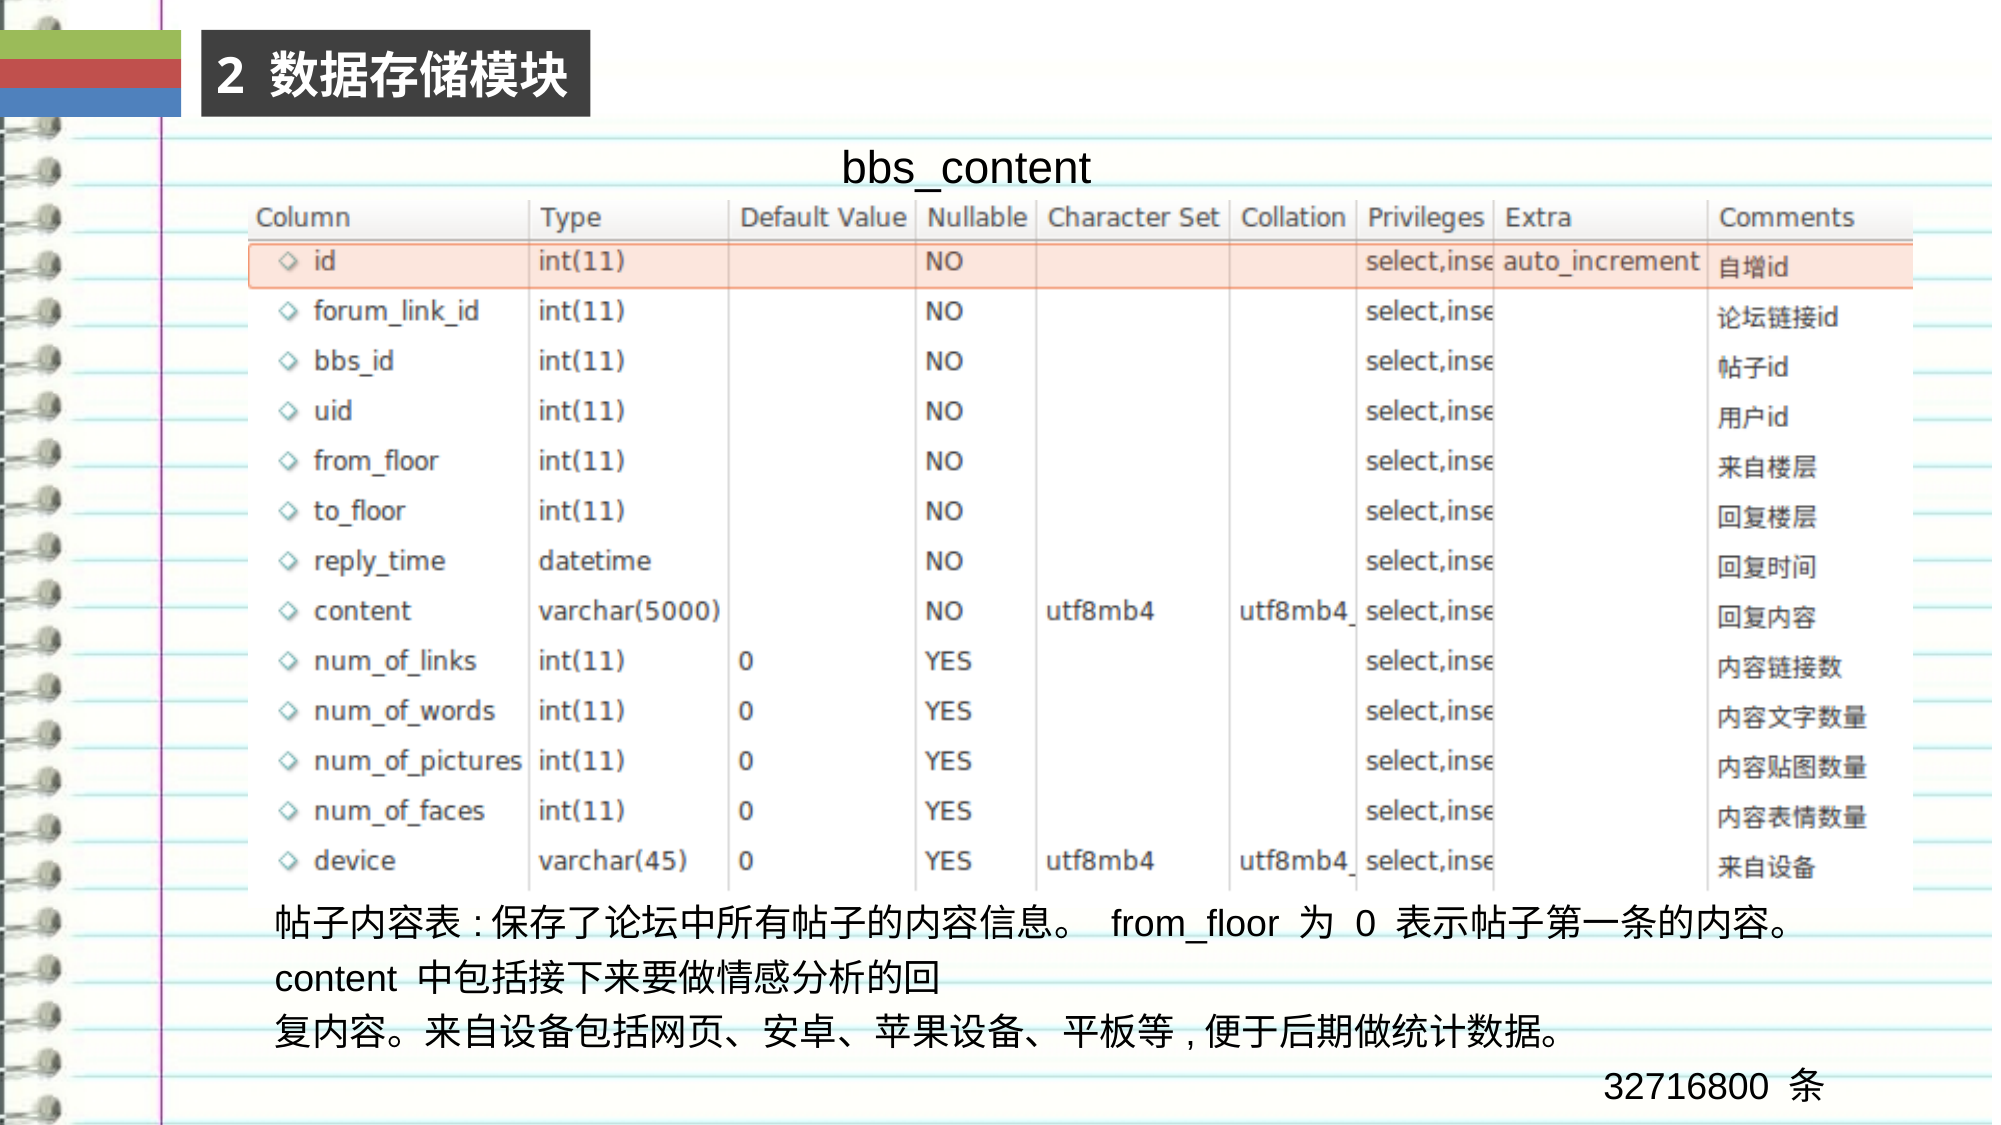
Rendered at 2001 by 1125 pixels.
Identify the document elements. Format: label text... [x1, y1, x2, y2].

text_box 帖子内容表:保存了论坛中所有帖子的内容信息。 from_floor 为 0 表示帖子第一条的内容。 content 中包括接下来要做情感分析的回 复内容。来自设备包括网页、安卓、苹果设备、平板等,便于后期做统计数据。 32716800 条 [259, 885, 1867, 1125]
text_box 2 数据存储模块 [201, 29, 591, 117]
picture [0, 0, 1995, 1125]
text_box bbs_content [826, 134, 1371, 201]
